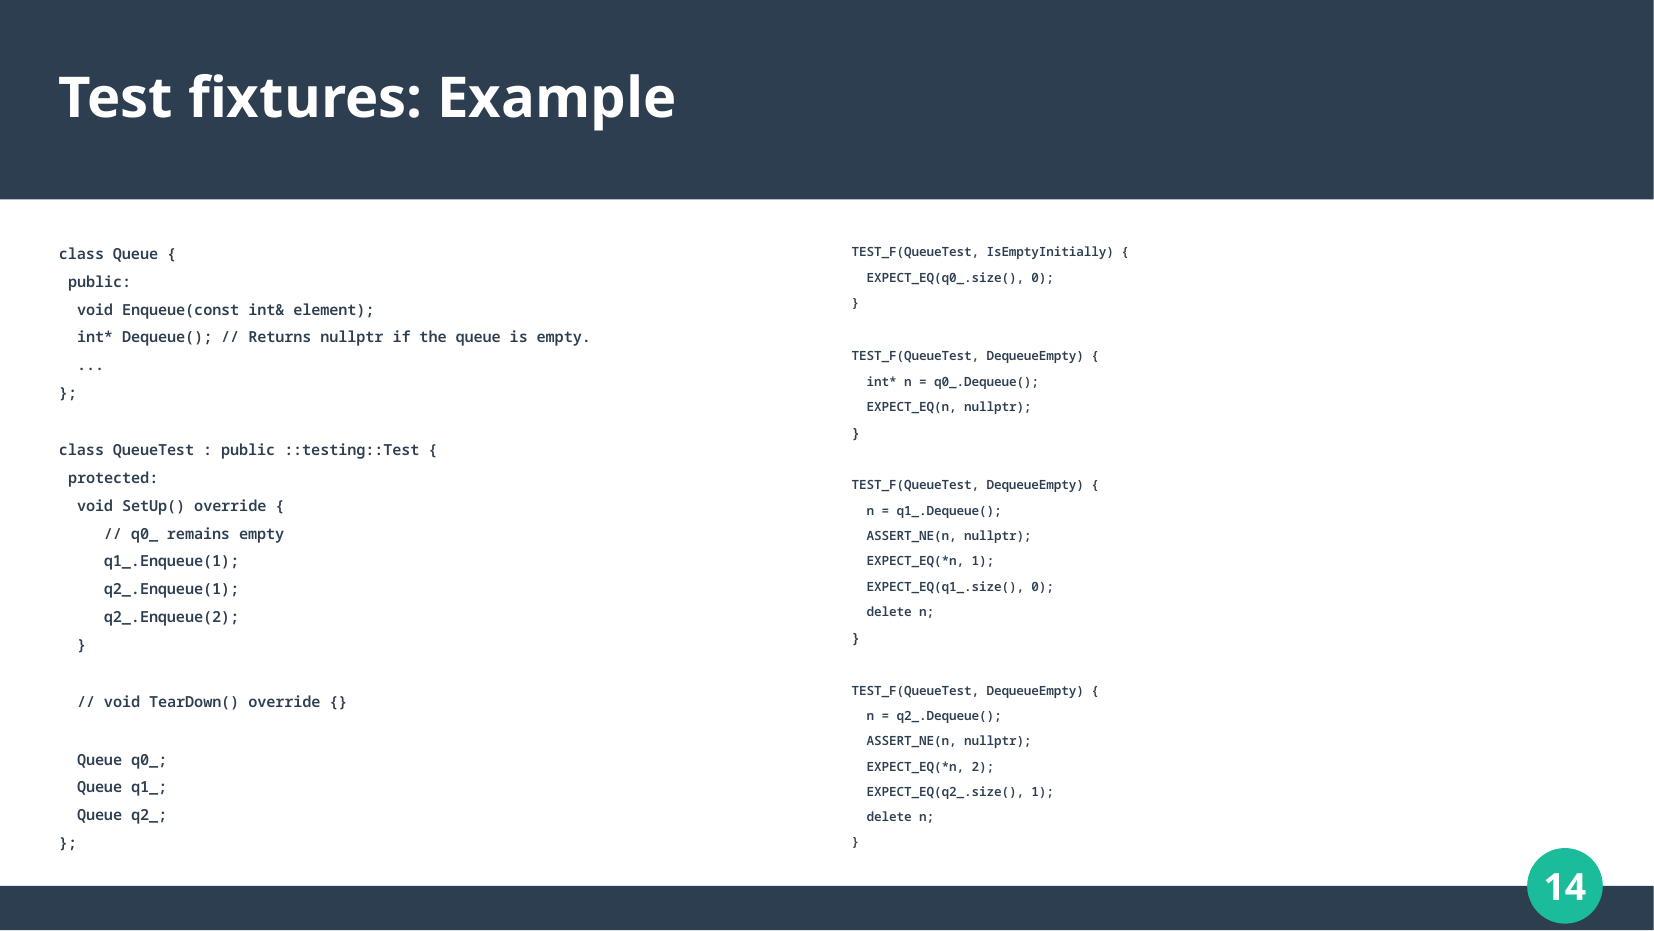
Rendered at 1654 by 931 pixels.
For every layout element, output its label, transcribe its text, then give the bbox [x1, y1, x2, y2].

list class Queue { public: void Enqueue(const int& element); int* Dequeue(); // Returns nullptr if the queue is empty. ... }; class QueueTest : public ::testing::Test { protected: void SetUp() override { // q0_ remains empty q1_.Enqueue(1); q2_.Enqueue(1); q2_.Enqueue(2); } // void TearDown() override {} Queue q0_; Queue q1_; Queue q2_; }; [59, 243, 809, 864]
title Test fixtures: Example [59, 37, 1595, 155]
list TEST_F(QueueTest, IsEmptyInitially) { EXPECT_EQ(q0_.size(), 0); } TEST_F(QueueTest, DequeueEmpty) { int* n = q0_.Dequeue(); EXPECT_EQ(n, nullptr); } TEST_F(QueueTest, DequeueEmpty) { n = q1_.Dequeue(); ASSERT_NE(n, nullptr); EXPECT_EQ(*n, 1); EXPECT_EQ(q1_.size(), 0); delete n; } TEST_F(QueueTest, DequeueEmpty) { n = q2_.Dequeue(); ASSERT_NE(n, nullptr); EXPECT_EQ(*n, 2); EXPECT_EQ(q2_.size(), 1); delete n; } [851, 243, 1601, 864]
